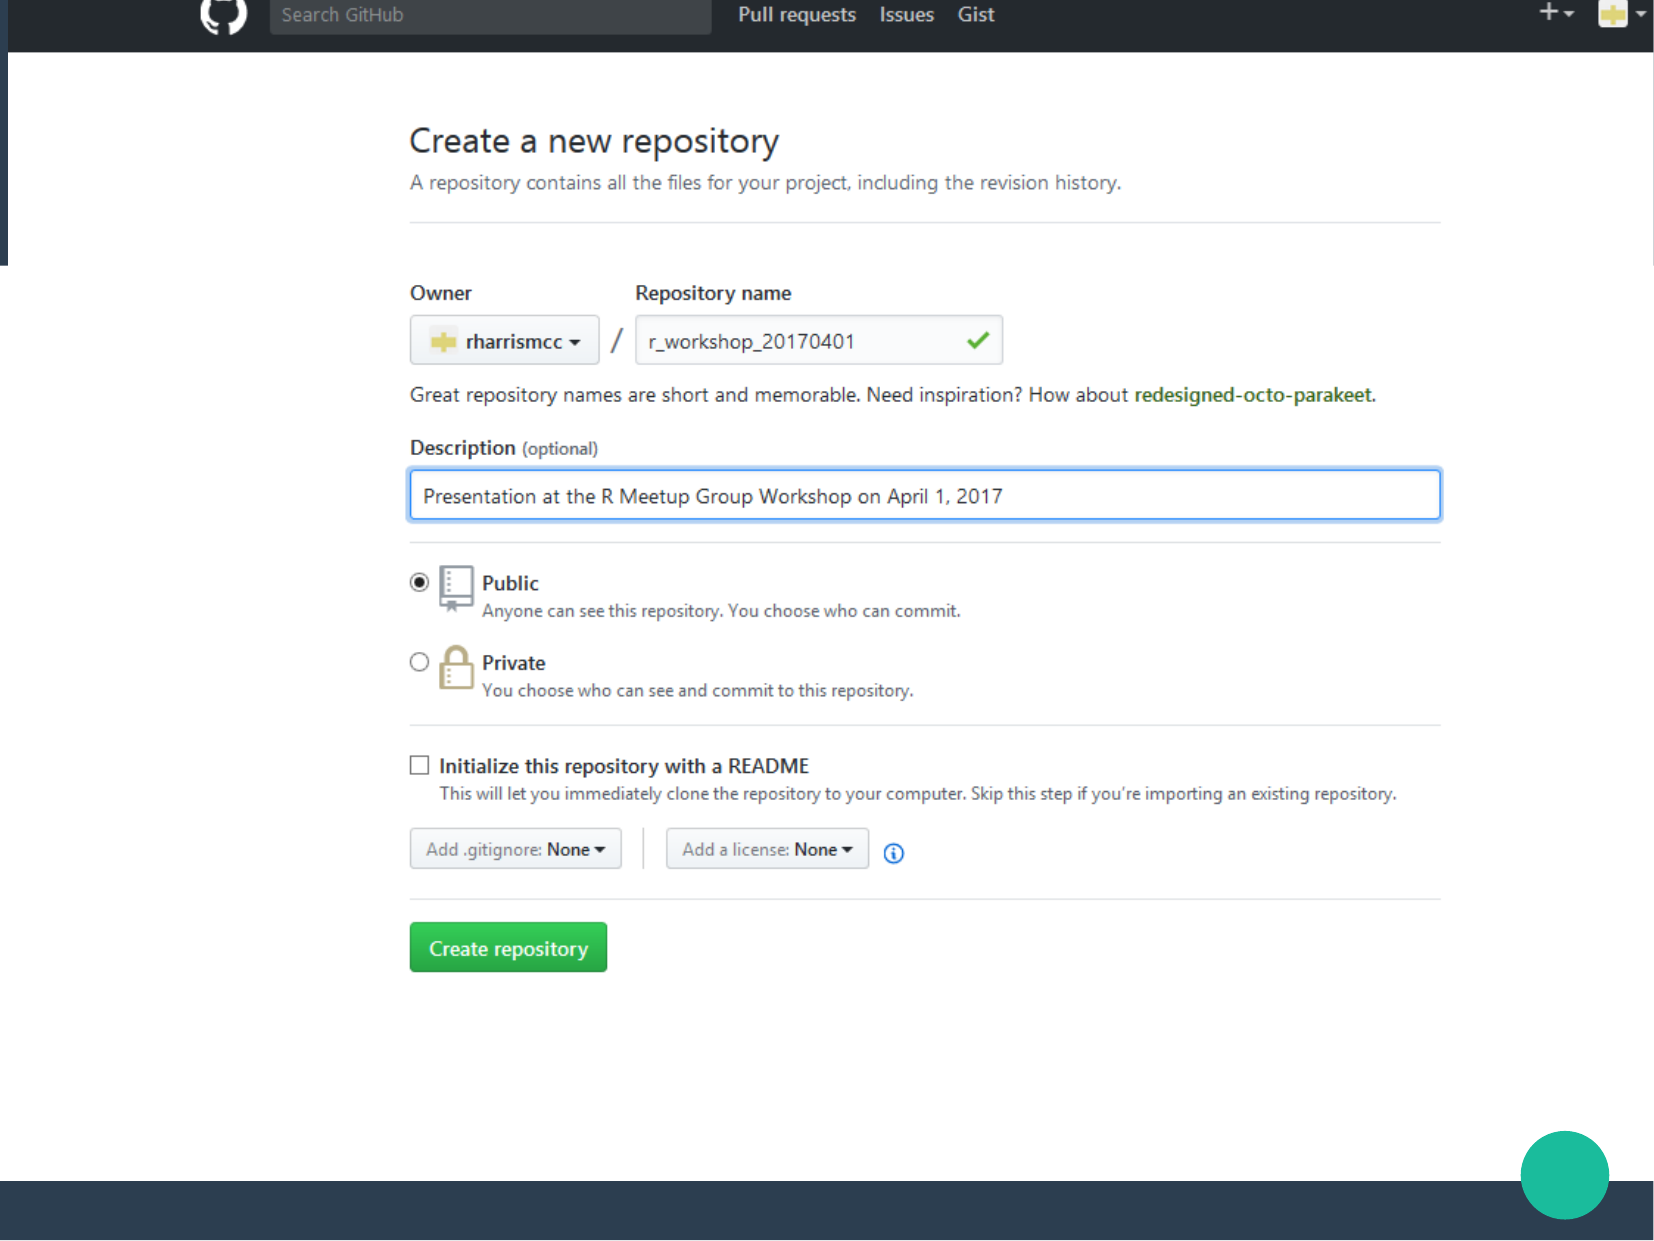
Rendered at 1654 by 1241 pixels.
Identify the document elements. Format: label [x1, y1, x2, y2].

picture [8, 0, 1654, 993]
